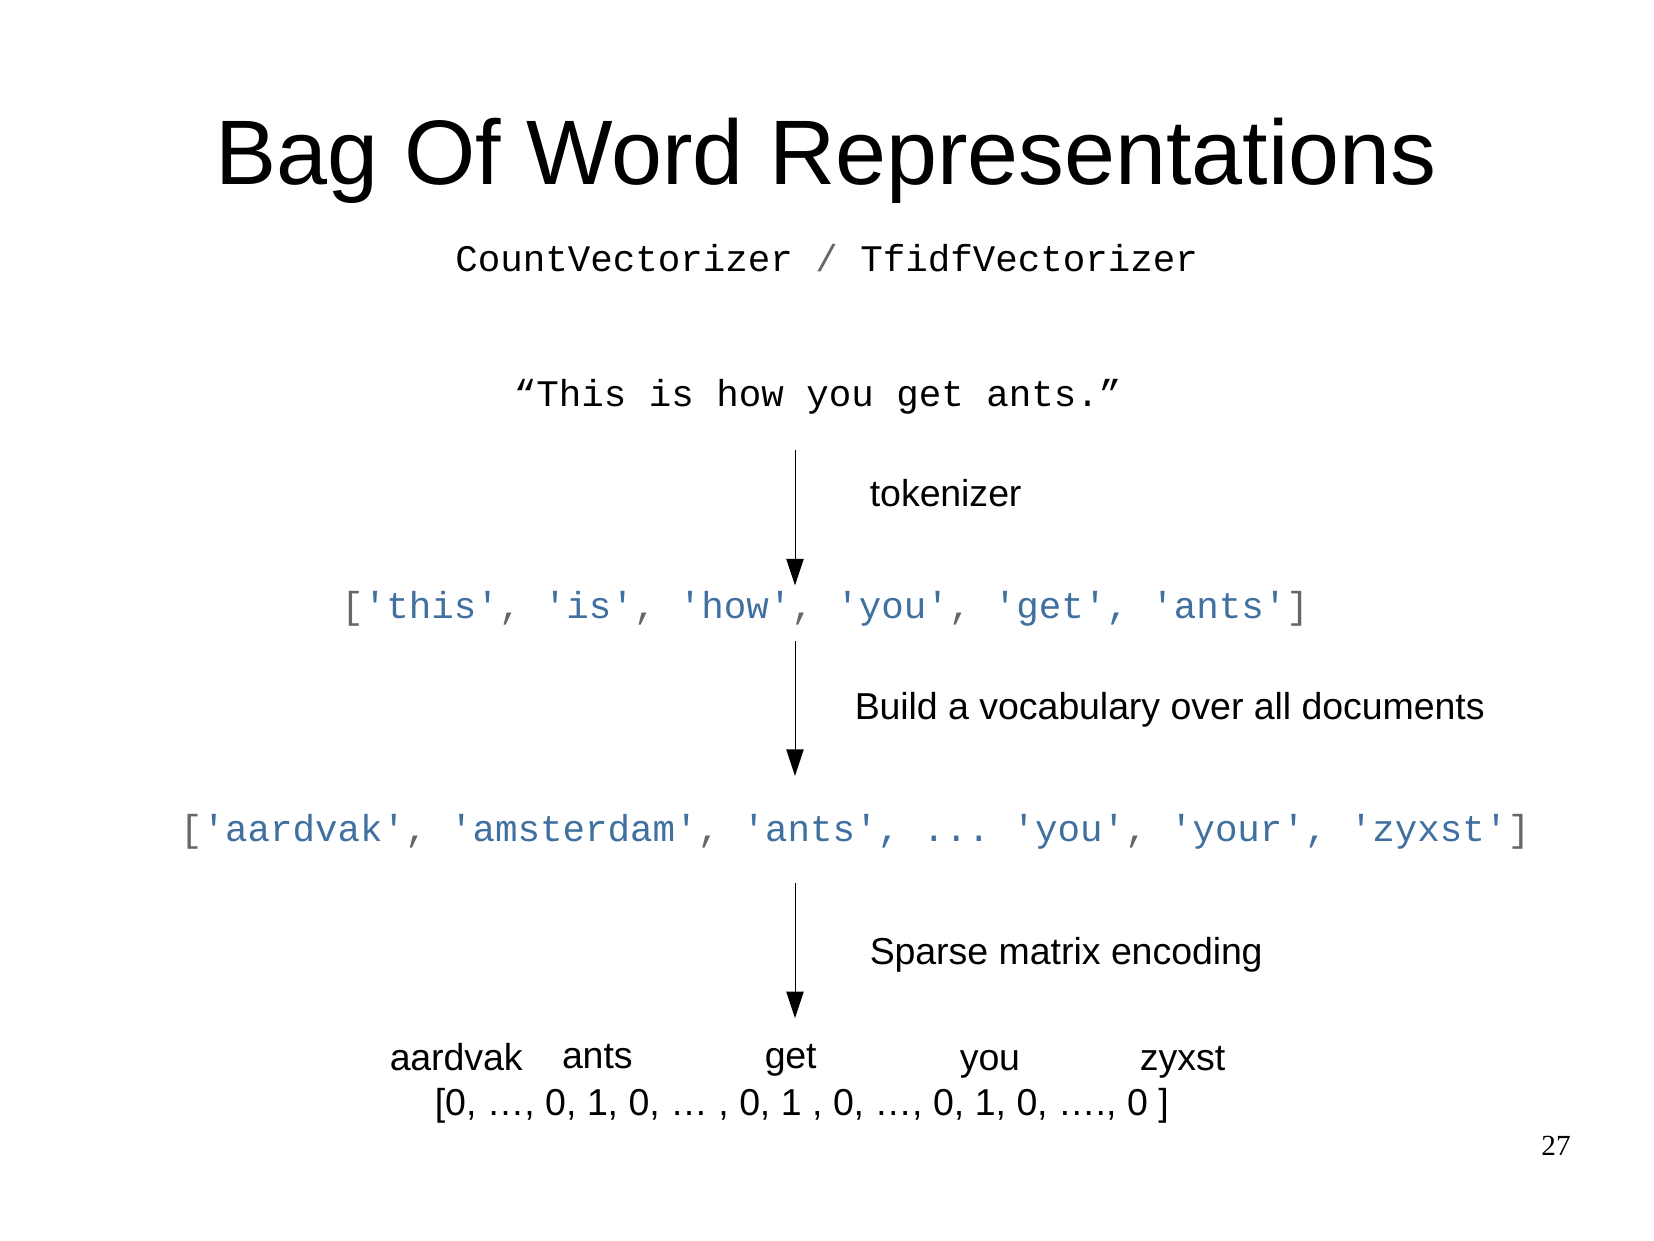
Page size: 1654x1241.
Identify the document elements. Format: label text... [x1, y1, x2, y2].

title Bag Of Word Representations [82, 49, 1571, 257]
text_box aardvak [375, 1028, 541, 1086]
text_box ['this', 'is', 'how', 'you', 'get', 'ants'] [315, 587, 1336, 631]
text_box ['aardvak', 'amsterdam', 'ants', ... 'you', 'your', 'zyxst'] [165, 810, 1546, 896]
text_box Build a vocabulary over all documents [840, 678, 1546, 777]
text_box tokenizer [855, 465, 1111, 523]
text_box ants [547, 1027, 698, 1088]
text_box CountVectorizer / TfidfVectorizer [455, 240, 1199, 283]
text_box zyxst [1125, 1028, 1261, 1086]
text_box you [945, 1028, 1125, 1086]
text_box get [750, 1027, 871, 1113]
text_box [0, …, 0, 1, 0, … , 0, 1 , 0, …, 0, 1, 0, …., 0 ] [420, 1073, 1186, 1131]
text_box “This is how you get ants.” [465, 375, 1171, 419]
text_box Sparse matrix encoding [855, 896, 1321, 980]
